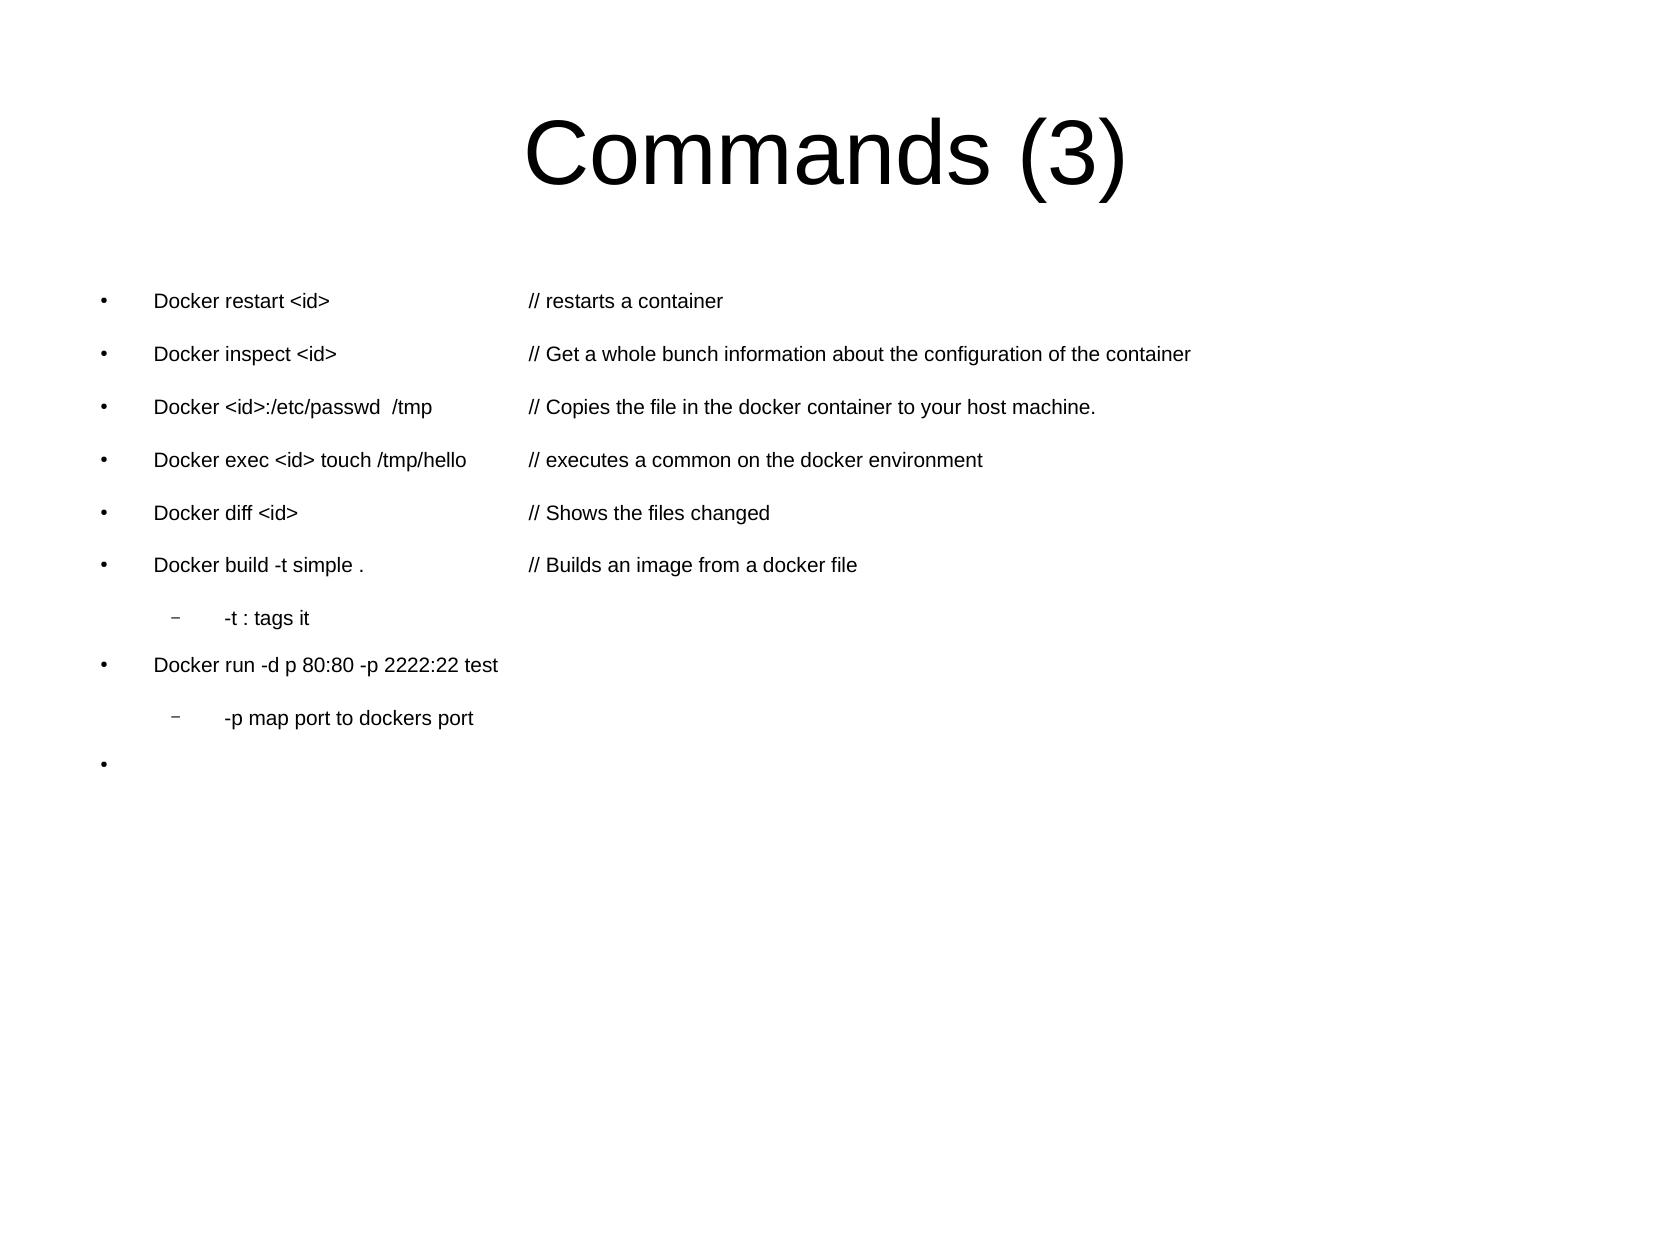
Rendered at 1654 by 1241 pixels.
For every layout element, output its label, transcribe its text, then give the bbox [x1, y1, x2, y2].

list Docker restart <id> // restarts a container Docker inspect <id> // Get a whole bunch information about the configuration of the container Docker <id>:/etc/passwd /tmp // Copies the file in the docker container to your host machine. Docker exec <id> touch /tmp/hello // executes a common on the docker environment Docker diff <id> // Shows the files changed Docker build -t simple . // Builds an image from a docker file -t : tags it Docker run -d p 80:80 -p 2222:22 test -p map port to dockers port [82, 290, 1571, 1010]
title Commands (3) [82, 49, 1571, 257]
